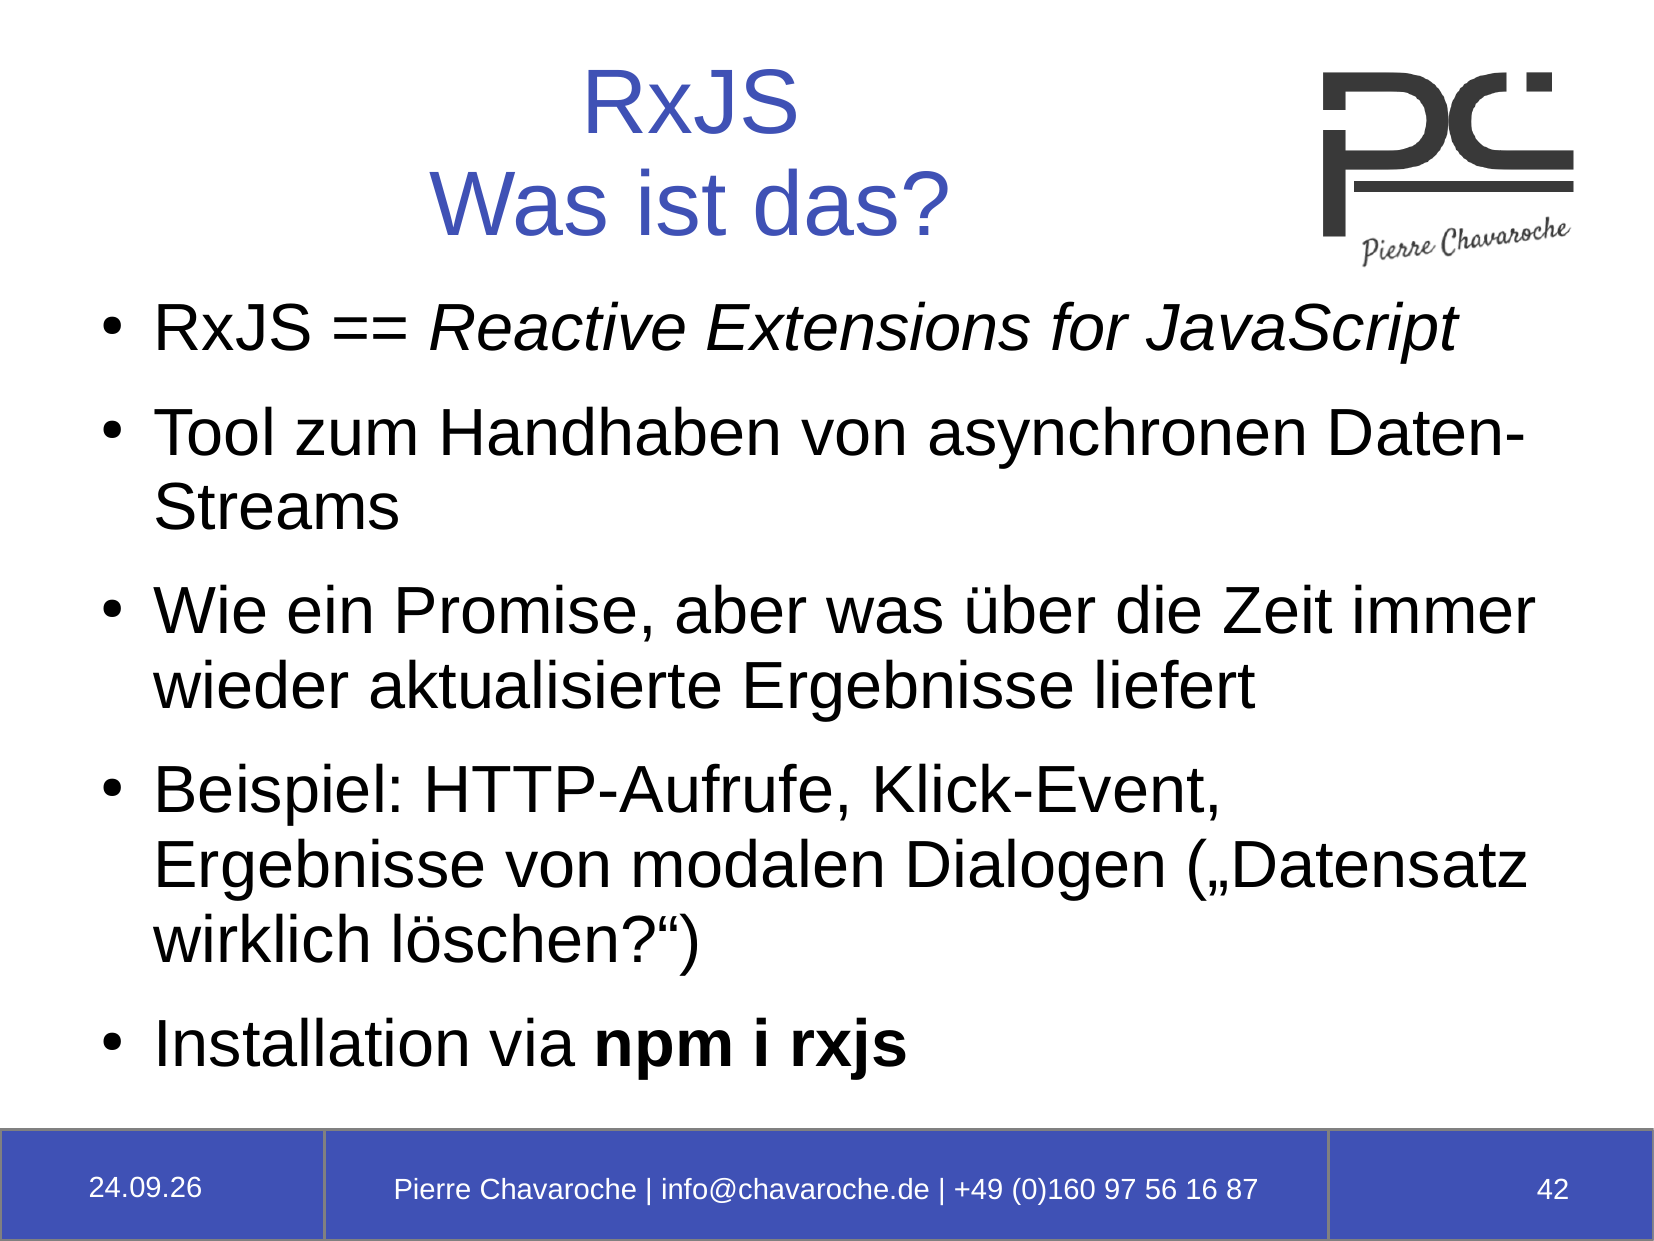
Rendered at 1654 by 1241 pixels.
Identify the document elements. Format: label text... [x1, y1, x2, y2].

title RxJS Was ist das? [82, 49, 1300, 257]
picture [1307, 29, 1589, 311]
list RxJS == Reactive Extensions for JavaScript Tool zum Handhaben von asynchronen Daten-Streams Wie ein Promise, aber was über die Zeit immer wieder aktualisierte Ergebnisse liefert Beispiel: HTTP-Aufrufe, Klick-Event, Ergebnisse von modalen Dialogen („Datensatz wirklich löschen?“) Installation via npm i rxjs [82, 290, 1571, 1109]
